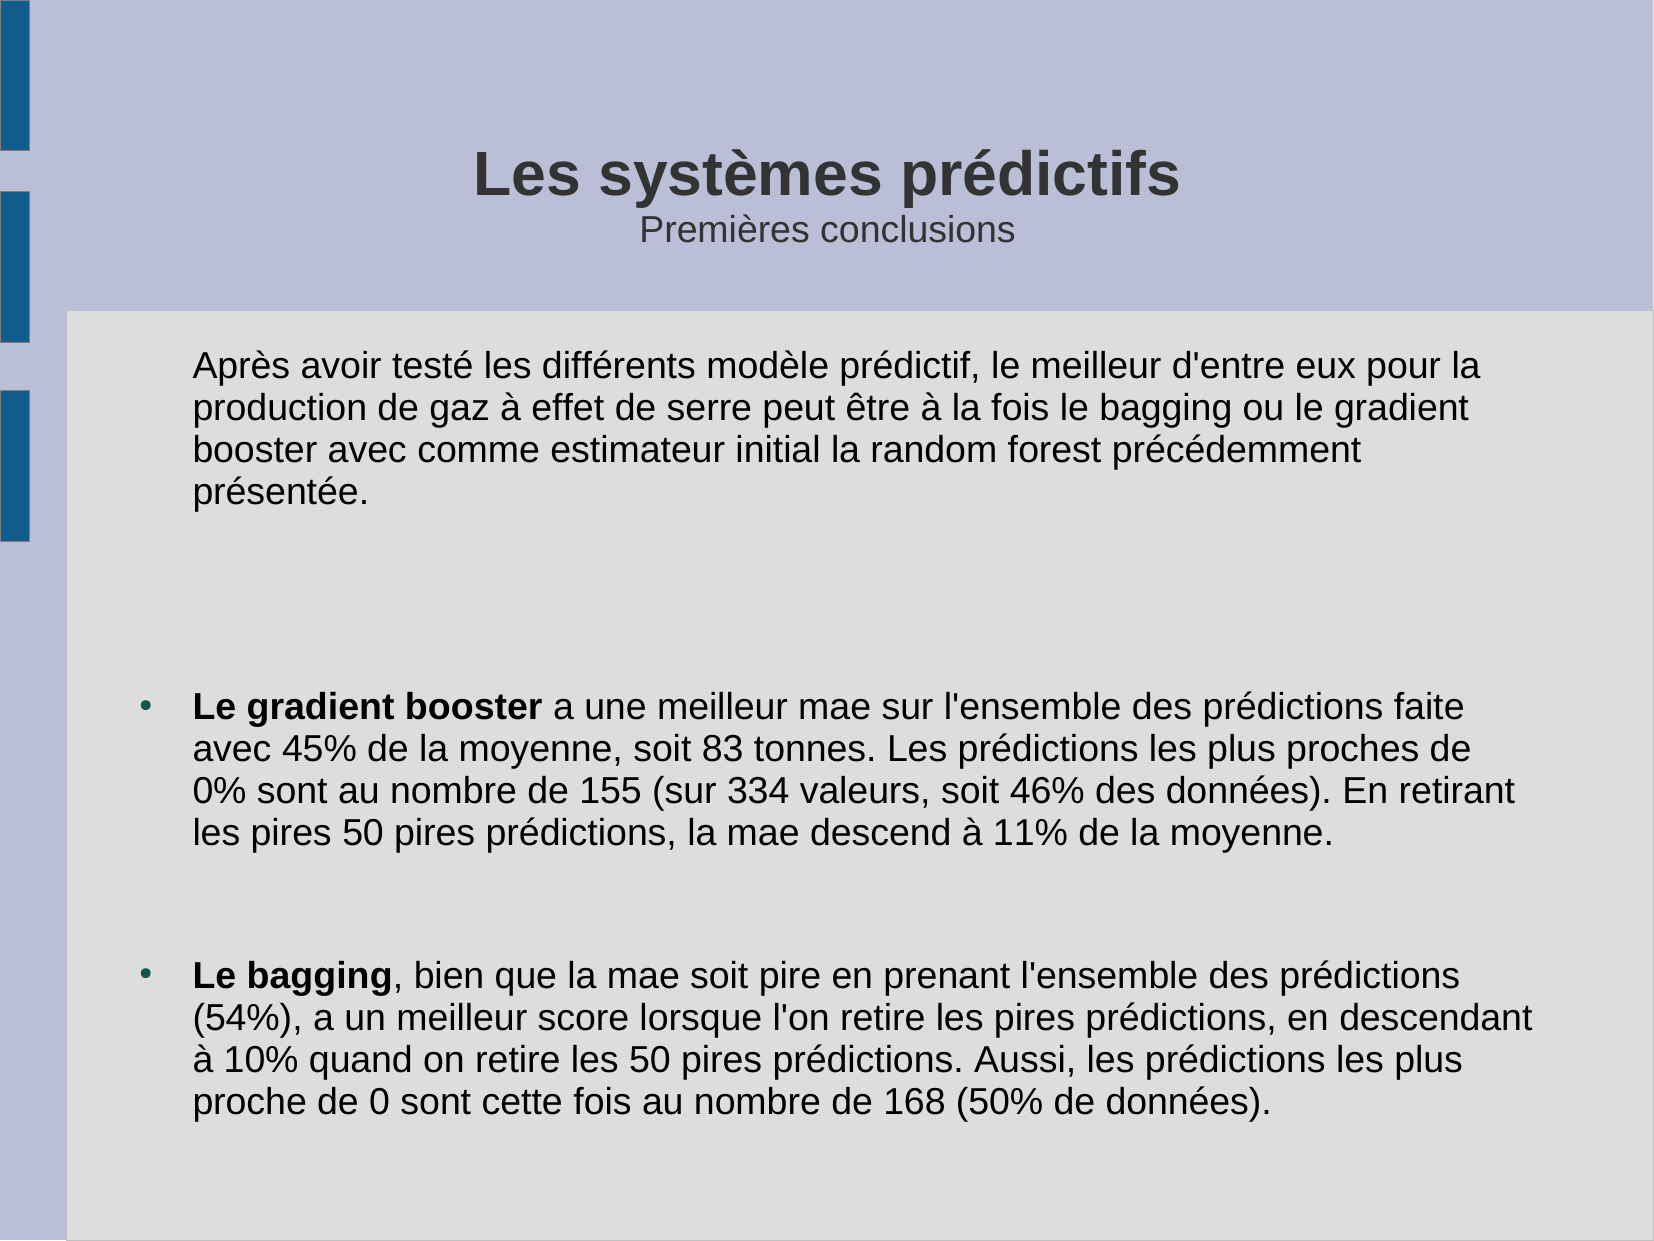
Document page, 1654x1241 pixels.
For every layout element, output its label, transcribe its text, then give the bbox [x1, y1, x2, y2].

list Après avoir testé les différents modèle prédictif, le meilleur d'entre eux pour la production de gaz à effet de serre peut être à la fois le bagging ou le gradient booster avec comme estimateur initial la random forest précédemment présentée. Le gradient booster a une meilleur mae sur l'ensemble des prédictions faite avec 45% de la moyenne, soit 83 tonnes. Les prédictions les plus proches de 0% sont au nombre de 155 (sur 334 valeurs, soit 46% des données). En retirant les pires 50 pires prédictions, la mae descend à 11% de la moyenne. Le bagging, bien que la mae soit pire en prenant l'ensemble des prédictions (54%), a un meilleur score lorsque l'on retire les pires prédictions, en descendant à 10% quand on retire les 50 pires prédictions. Aussi, les prédictions les plus proche de 0 sont cette fois au nombre de 168 (50% de données). [121, 344, 1536, 1241]
title Les systèmes prédictifs Premières conclusions [121, 91, 1534, 299]
